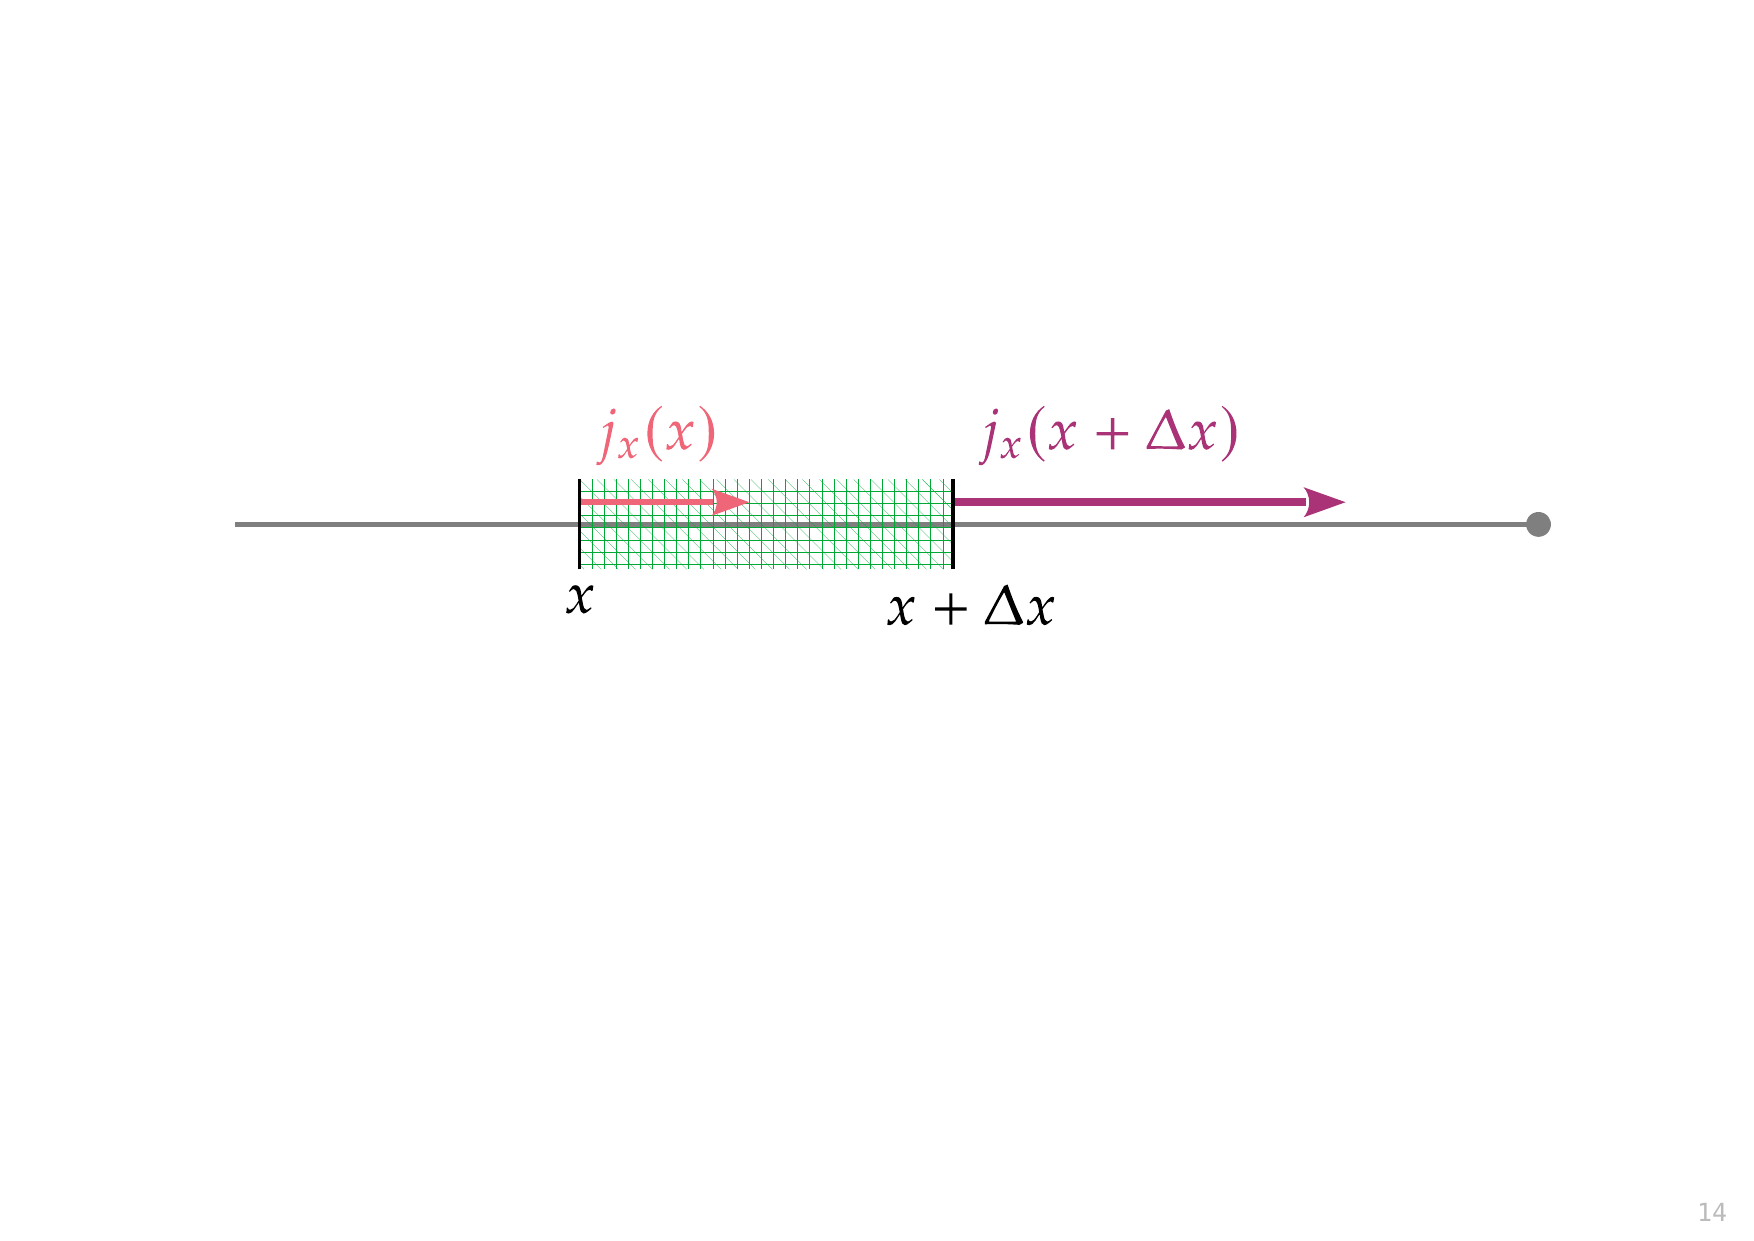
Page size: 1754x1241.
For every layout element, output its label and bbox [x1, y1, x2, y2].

text_box [618, 437, 639, 459]
text_box [992, 408, 999, 415]
text_box [1026, 596, 1055, 626]
text_box [935, 593, 967, 625]
text_box [1221, 405, 1237, 462]
text_box [566, 585, 594, 614]
text_box [596, 421, 614, 466]
text_box [1096, 418, 1129, 450]
text_box [1029, 405, 1045, 462]
text_box [984, 584, 1024, 625]
text_box [610, 408, 616, 415]
text_box [978, 421, 997, 466]
text_box [1000, 437, 1021, 459]
text_box [1048, 421, 1077, 450]
text_box [647, 405, 663, 462]
text_box [579, 479, 951, 570]
text_box [666, 421, 694, 450]
text_box [887, 596, 915, 626]
text_box [1188, 421, 1217, 450]
text_box [699, 405, 715, 462]
text_box [1146, 409, 1185, 450]
